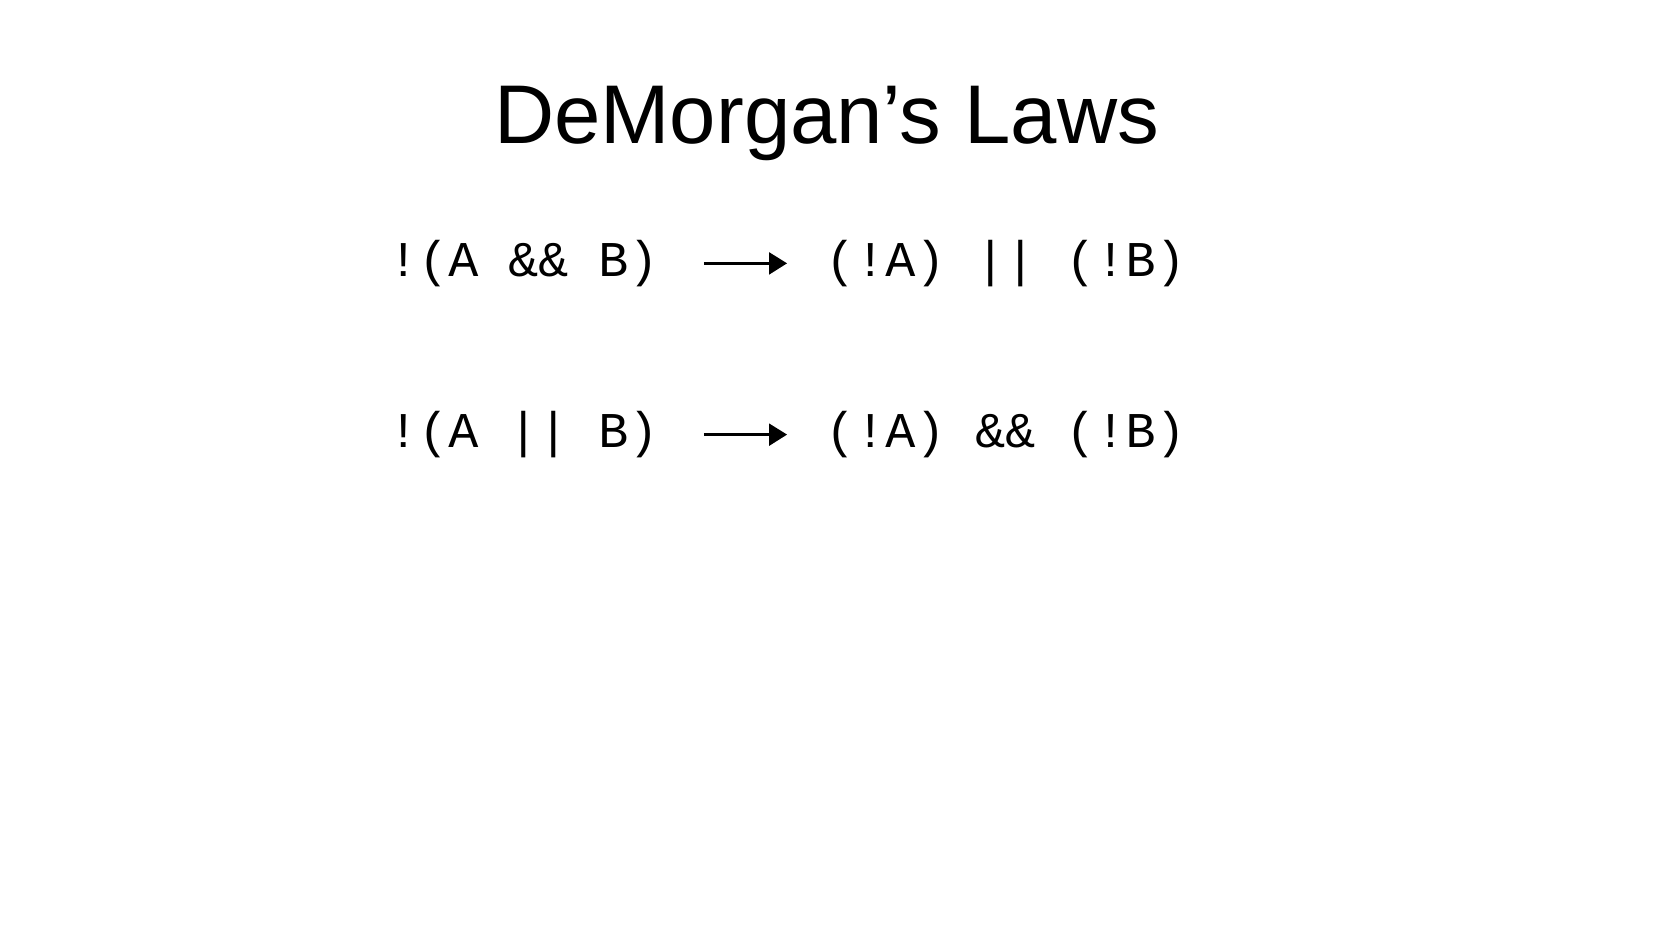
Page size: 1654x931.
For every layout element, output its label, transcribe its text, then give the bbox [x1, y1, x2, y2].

text_box !(A || B) [373, 398, 682, 471]
title DeMorgan’s Laws [82, 37, 1571, 193]
text_box (!A) && (!B) [810, 398, 1231, 471]
text_box !(A && B) [373, 227, 682, 300]
text_box (!A) || (!B) [810, 227, 1231, 300]
